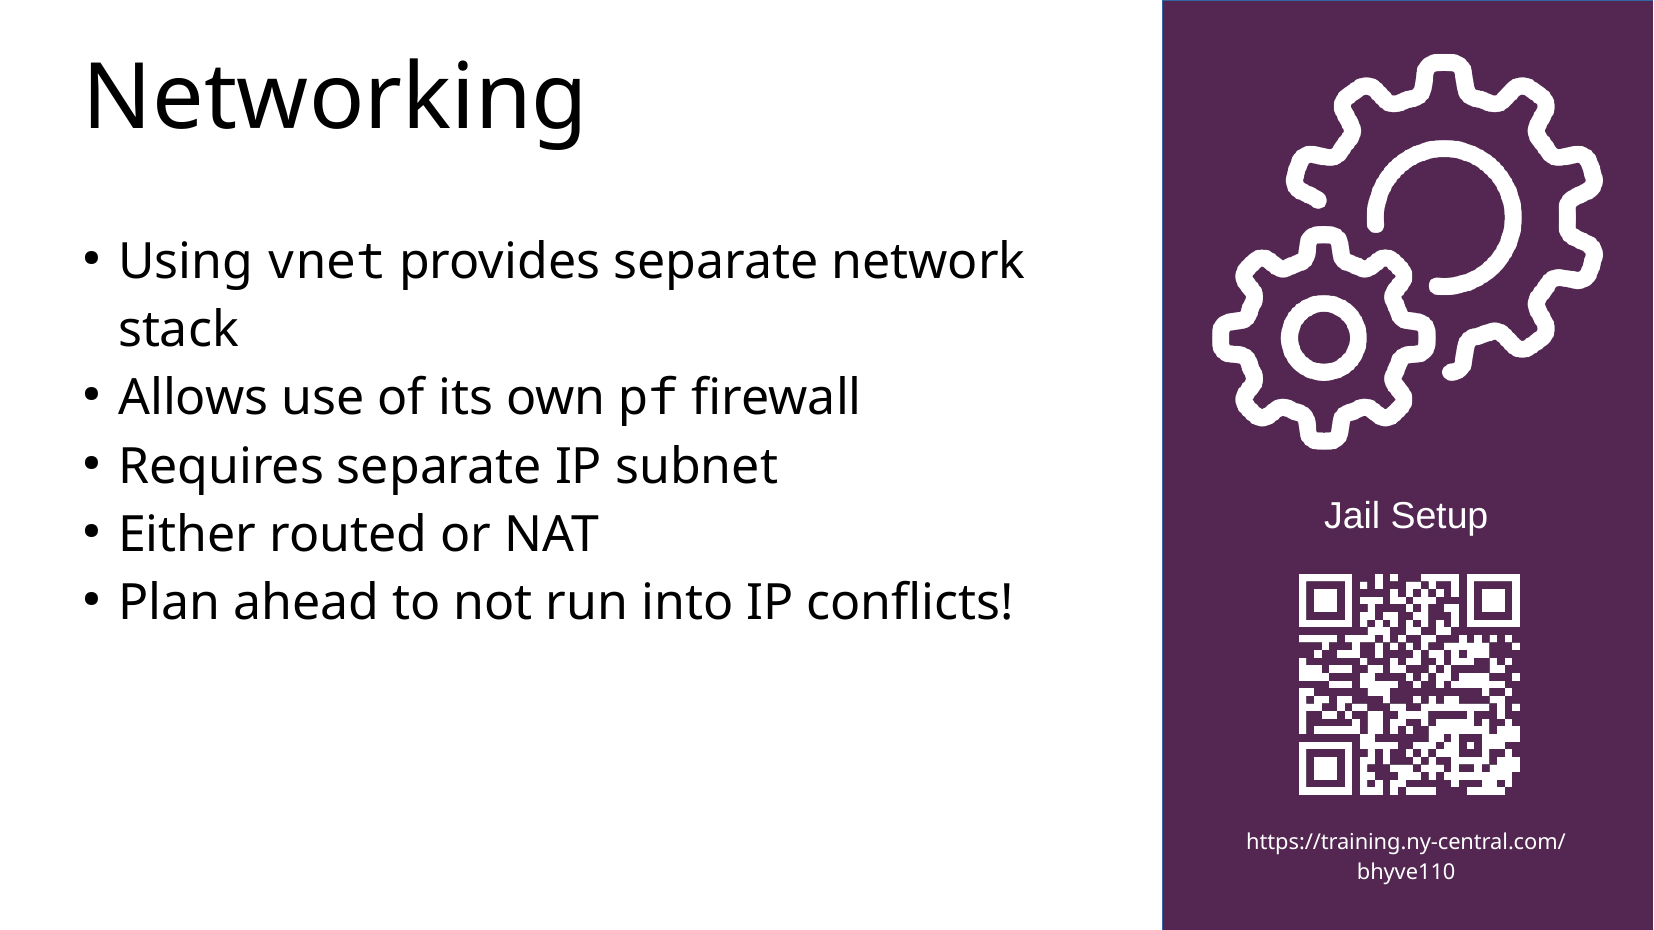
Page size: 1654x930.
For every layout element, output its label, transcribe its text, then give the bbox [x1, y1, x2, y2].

text_box Jail Setup [1200, 487, 1613, 638]
picture [1200, 45, 1613, 458]
text_box https://training.ny-central.com/bhyve110 [1200, 819, 1613, 930]
text_box [1162, 0, 1653, 930]
subtitle Using vnet provides separate network stack Allows use of its own pf firewall Requires separate IP subnet Either routed or NAT Plan ahead to not run into IP conflicts! [82, 224, 1126, 862]
title Networking [82, 37, 1571, 150]
picture [1268, 543, 1550, 826]
